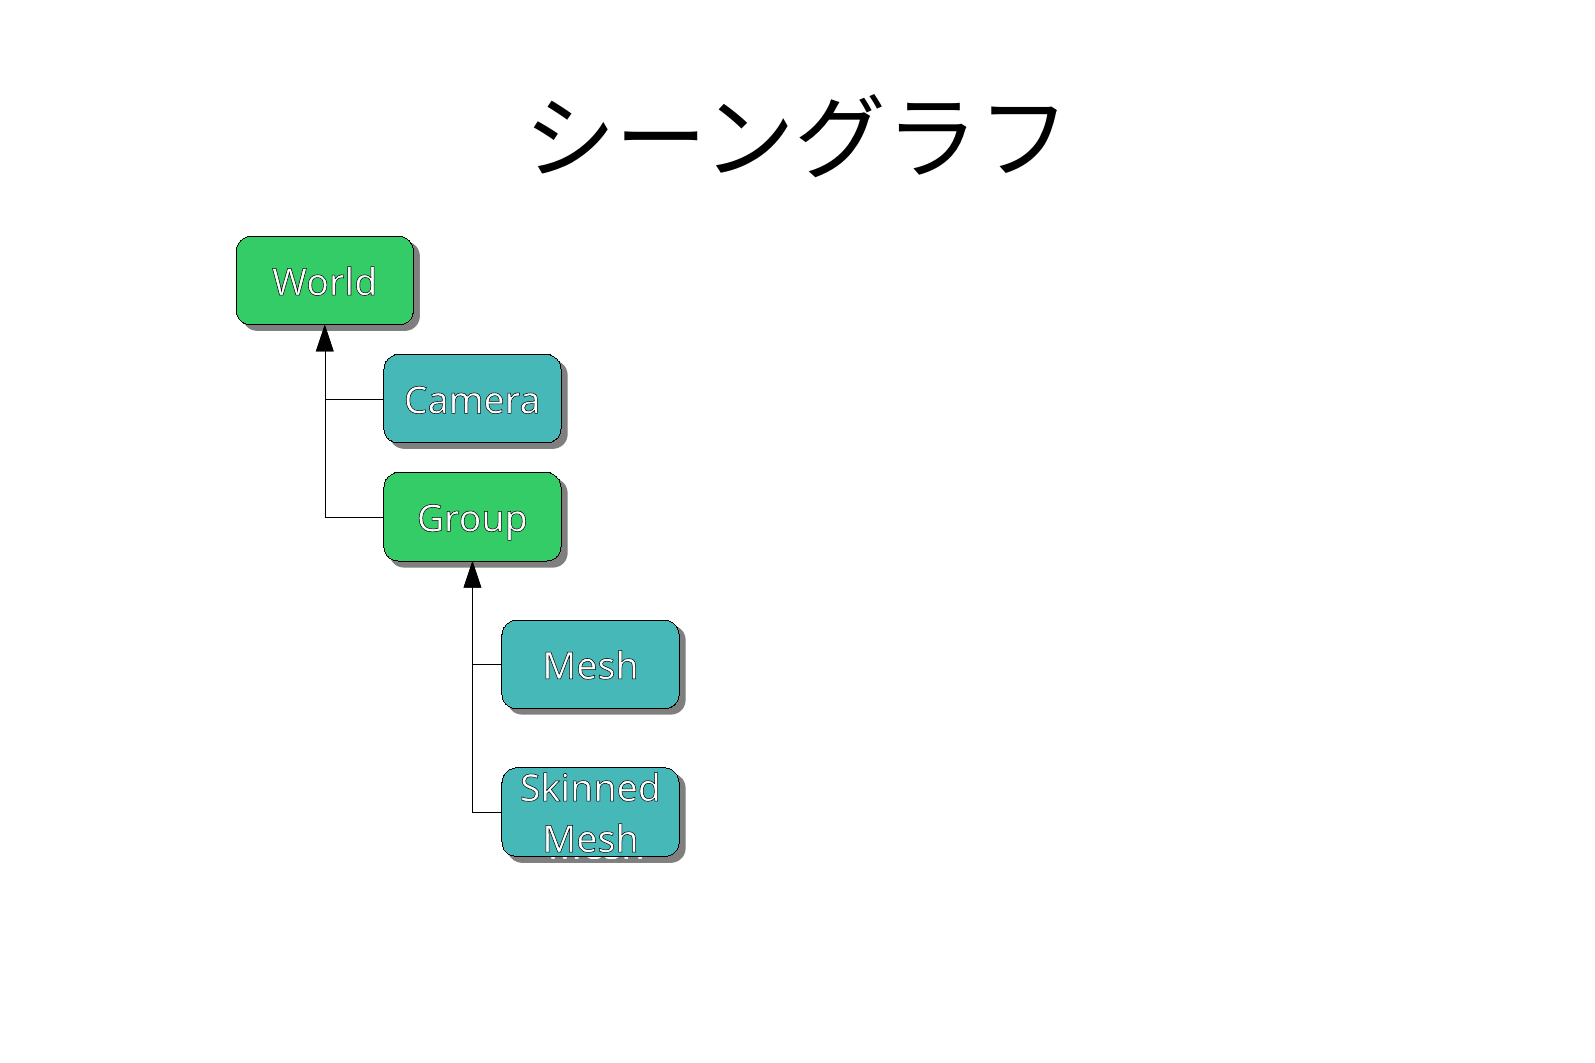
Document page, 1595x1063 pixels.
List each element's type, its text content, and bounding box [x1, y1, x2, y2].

text_box Group [383, 472, 562, 562]
text_box Mesh [501, 620, 680, 709]
title シーングラフ [79, 29, 1515, 233]
text_box Skinned Mesh [501, 767, 680, 857]
text_box World [236, 236, 414, 325]
text_box Camera [383, 354, 562, 443]
